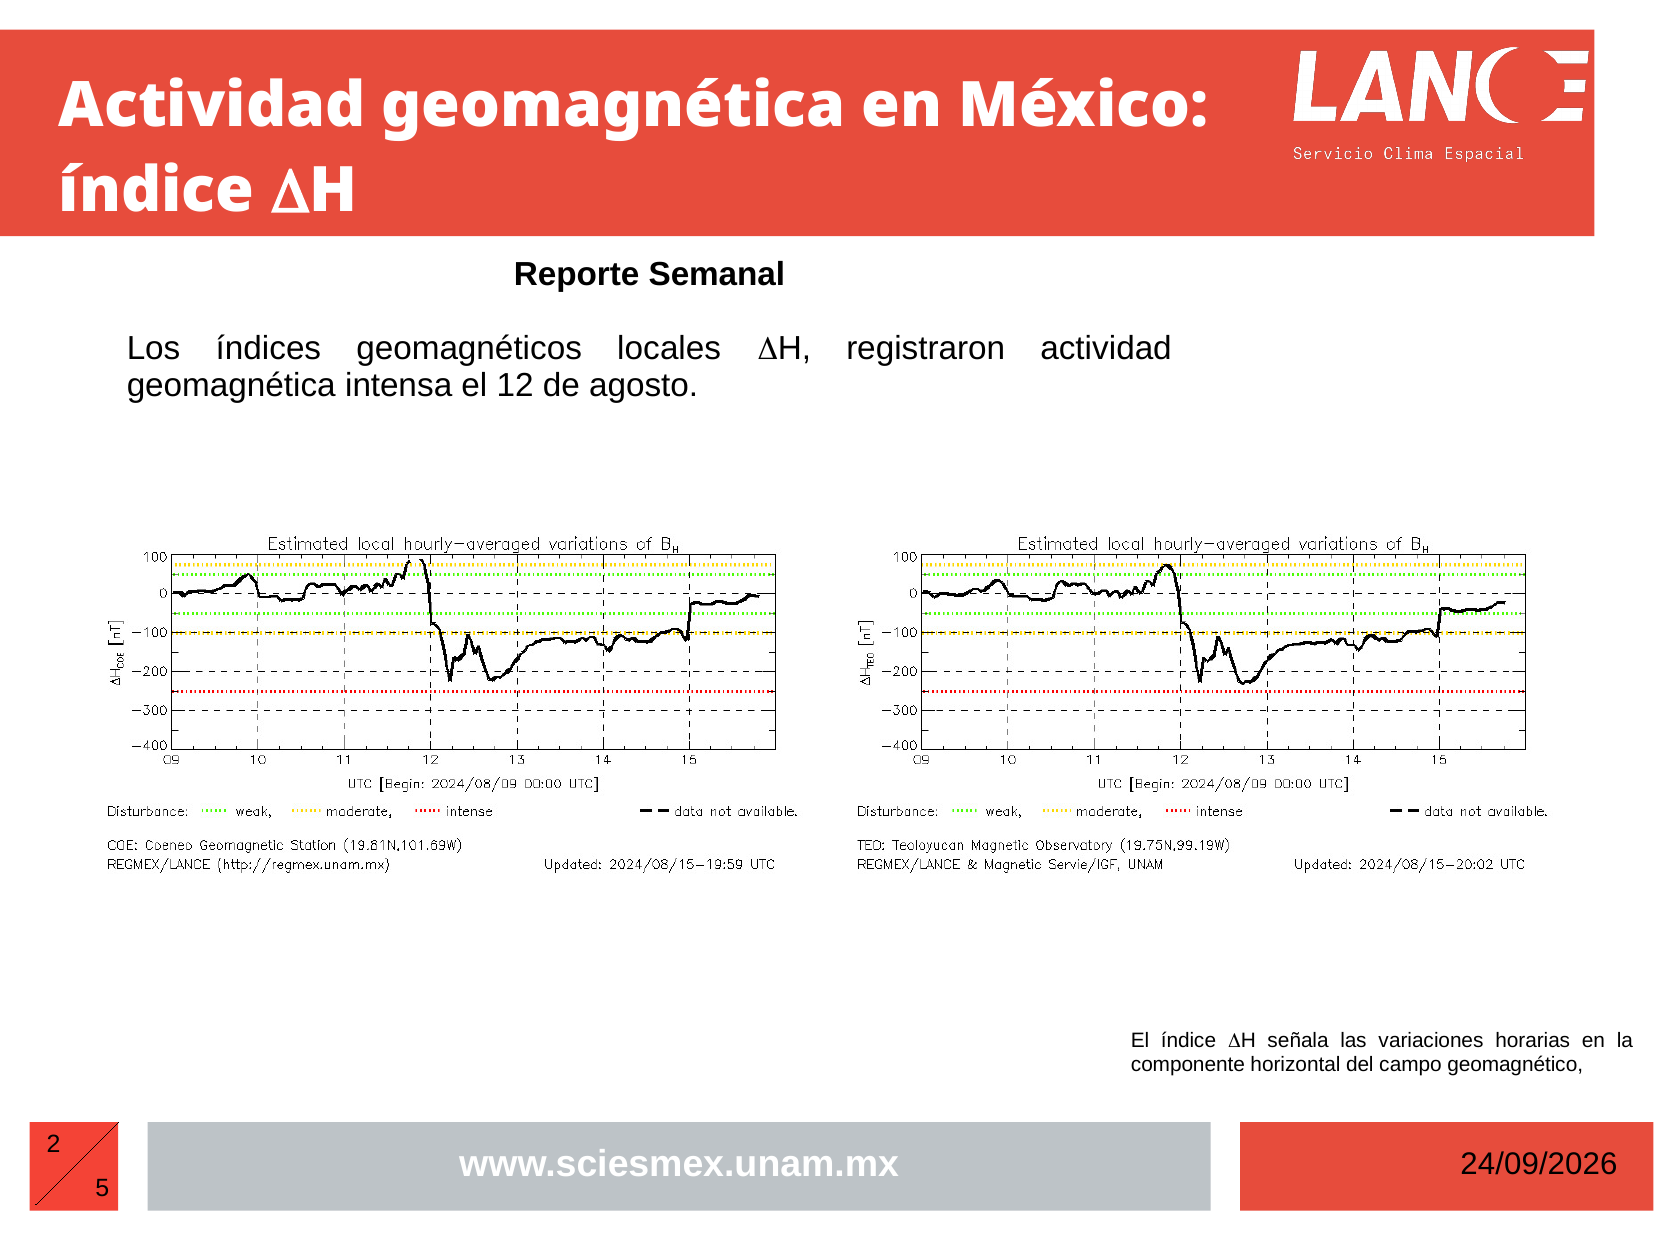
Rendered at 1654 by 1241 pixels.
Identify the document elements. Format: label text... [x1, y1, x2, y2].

text_box www.sciesmex.unam.mx [153, 1122, 1205, 1205]
text_box Reporte Semanal Los índices geomagnéticos locales DH, registraron actividad geomagnética intensa el 12 de agosto. [112, 248, 1188, 708]
picture [850, 519, 1560, 875]
text_box El índice DH señala las variaciones horarias en la componente horizontal del campo geomagnético, [1116, 1021, 1648, 1084]
picture [1293, 47, 1589, 162]
text_box 5 [35, 1151, 125, 1209]
text_box <número> [31, 1122, 176, 1170]
text_box 16/08/2024 [1424, 1122, 1654, 1205]
title Actividad geomagnética en México: índice DH [59, 59, 1312, 207]
picture [100, 519, 810, 875]
